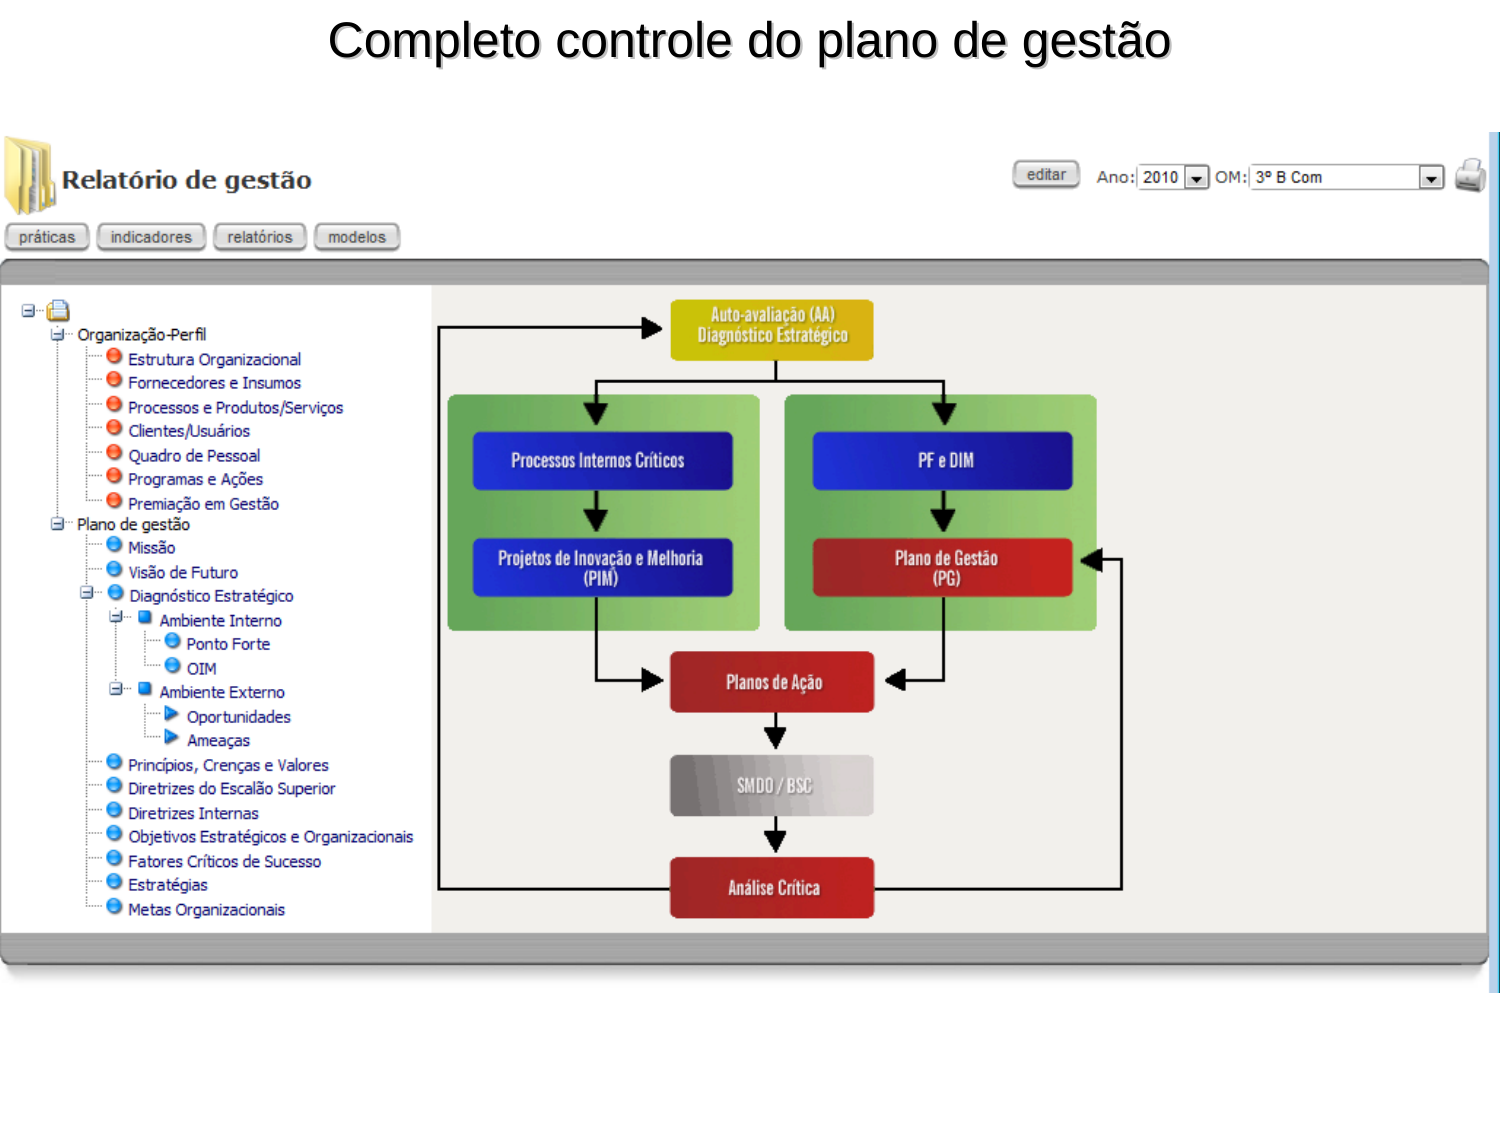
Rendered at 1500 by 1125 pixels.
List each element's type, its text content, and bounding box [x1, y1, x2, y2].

text_box Completo controle do plano de gestão [0, 0, 1500, 76]
picture [0, 132, 1500, 993]
